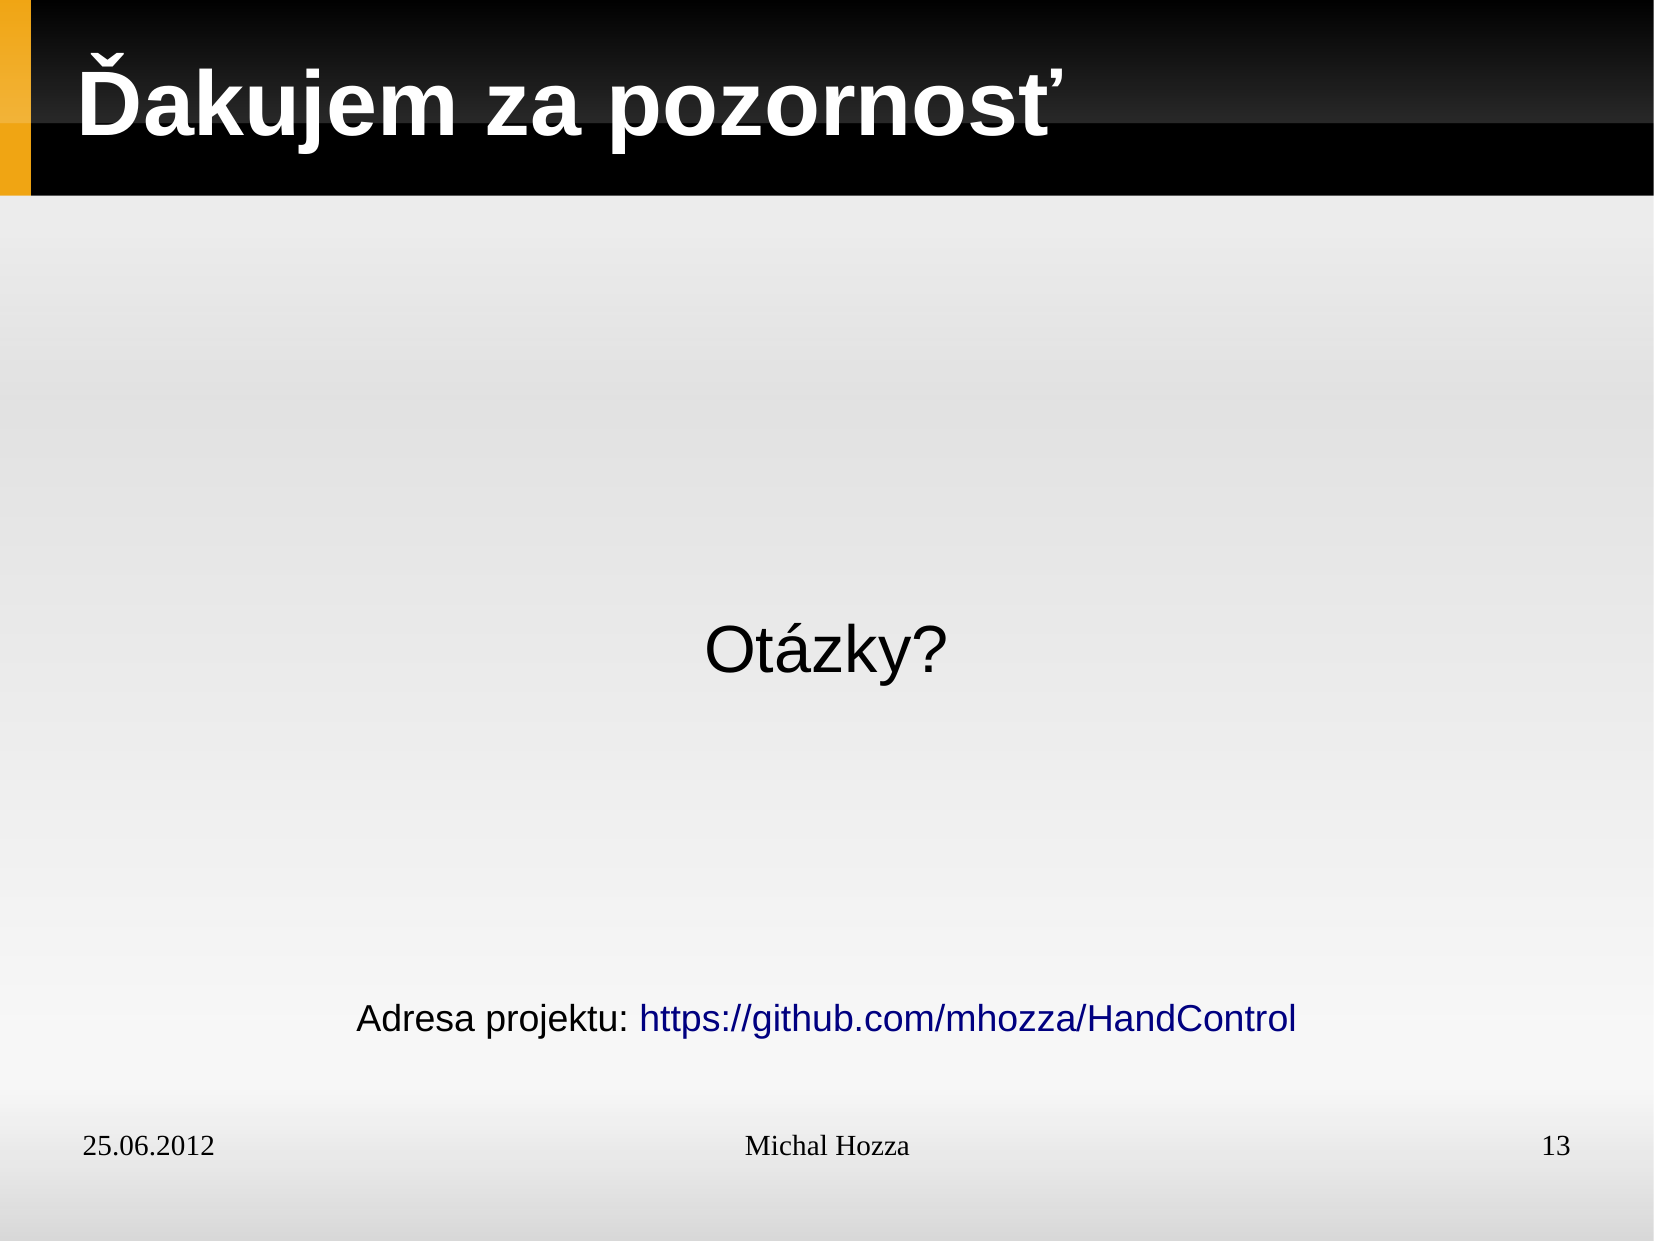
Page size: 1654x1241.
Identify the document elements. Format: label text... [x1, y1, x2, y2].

subtitle Otázky? [82, 290, 1571, 1010]
picture [0, 0, 1654, 1241]
title Ďakujem za pozornosť [76, 0, 1565, 208]
text_box Adresa projektu: https://github.com/mhozza/HandControl [341, 990, 1312, 1047]
